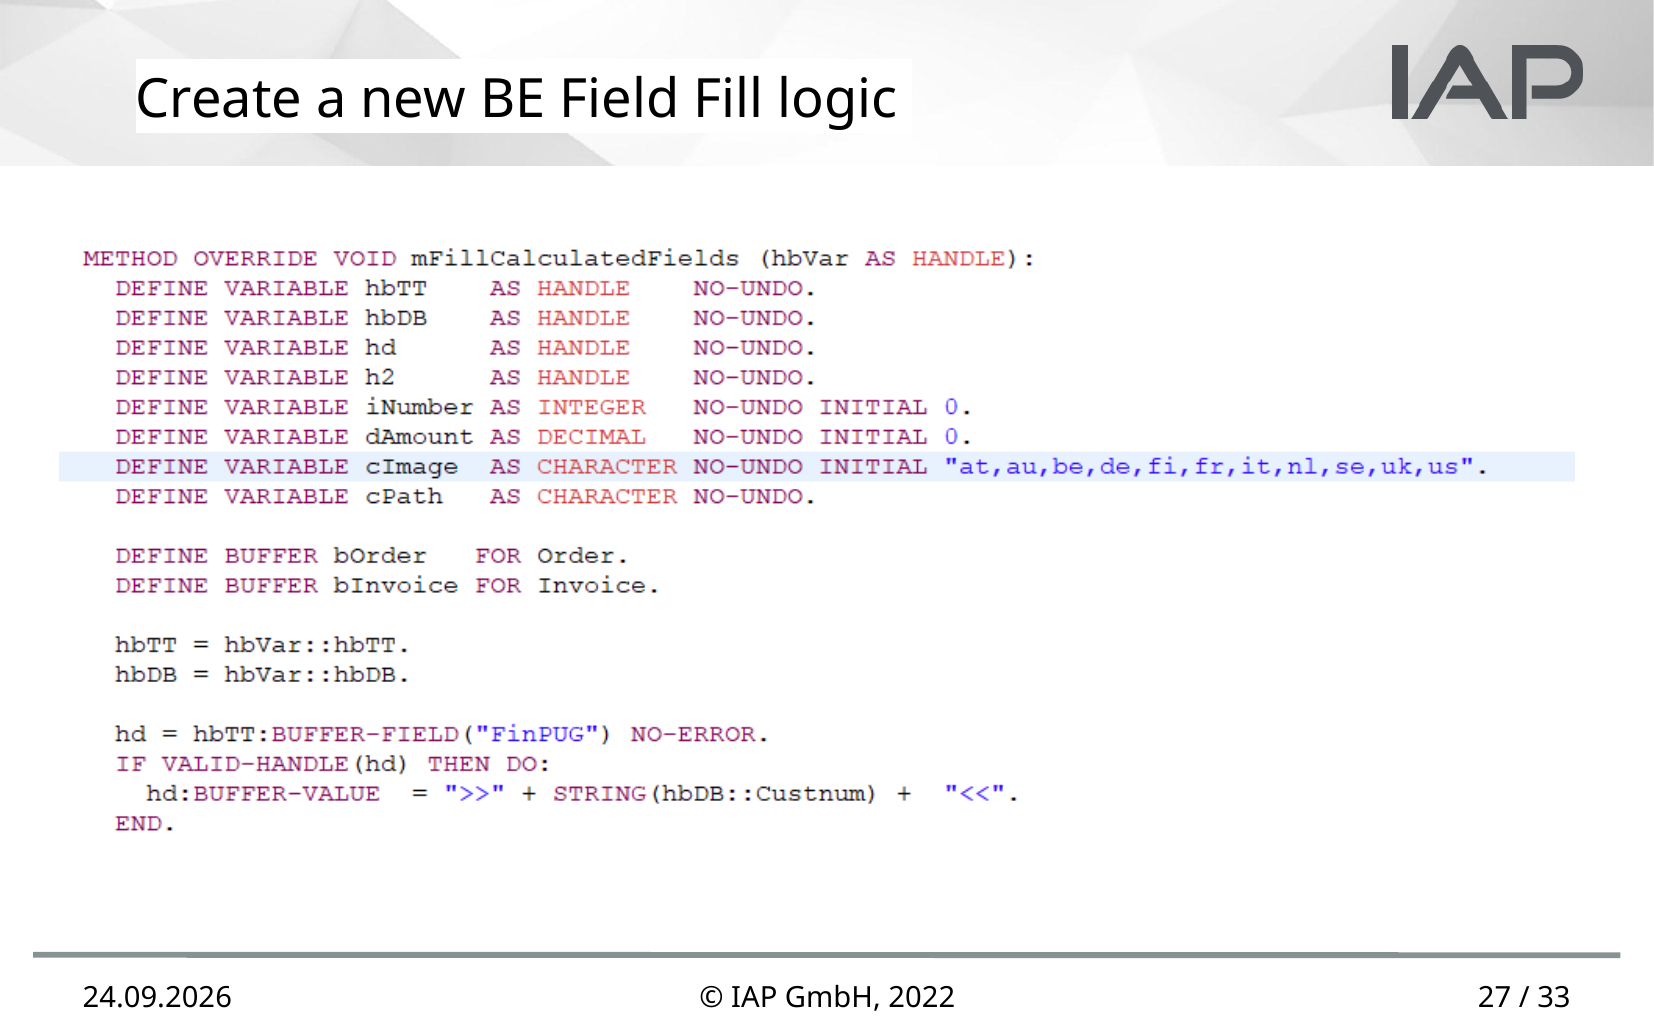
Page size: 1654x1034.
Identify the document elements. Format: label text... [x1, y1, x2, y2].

picture [59, 236, 1575, 887]
picture [0, 0, 1654, 166]
title Create a new BE Field Fill logic [135, 41, 1264, 152]
